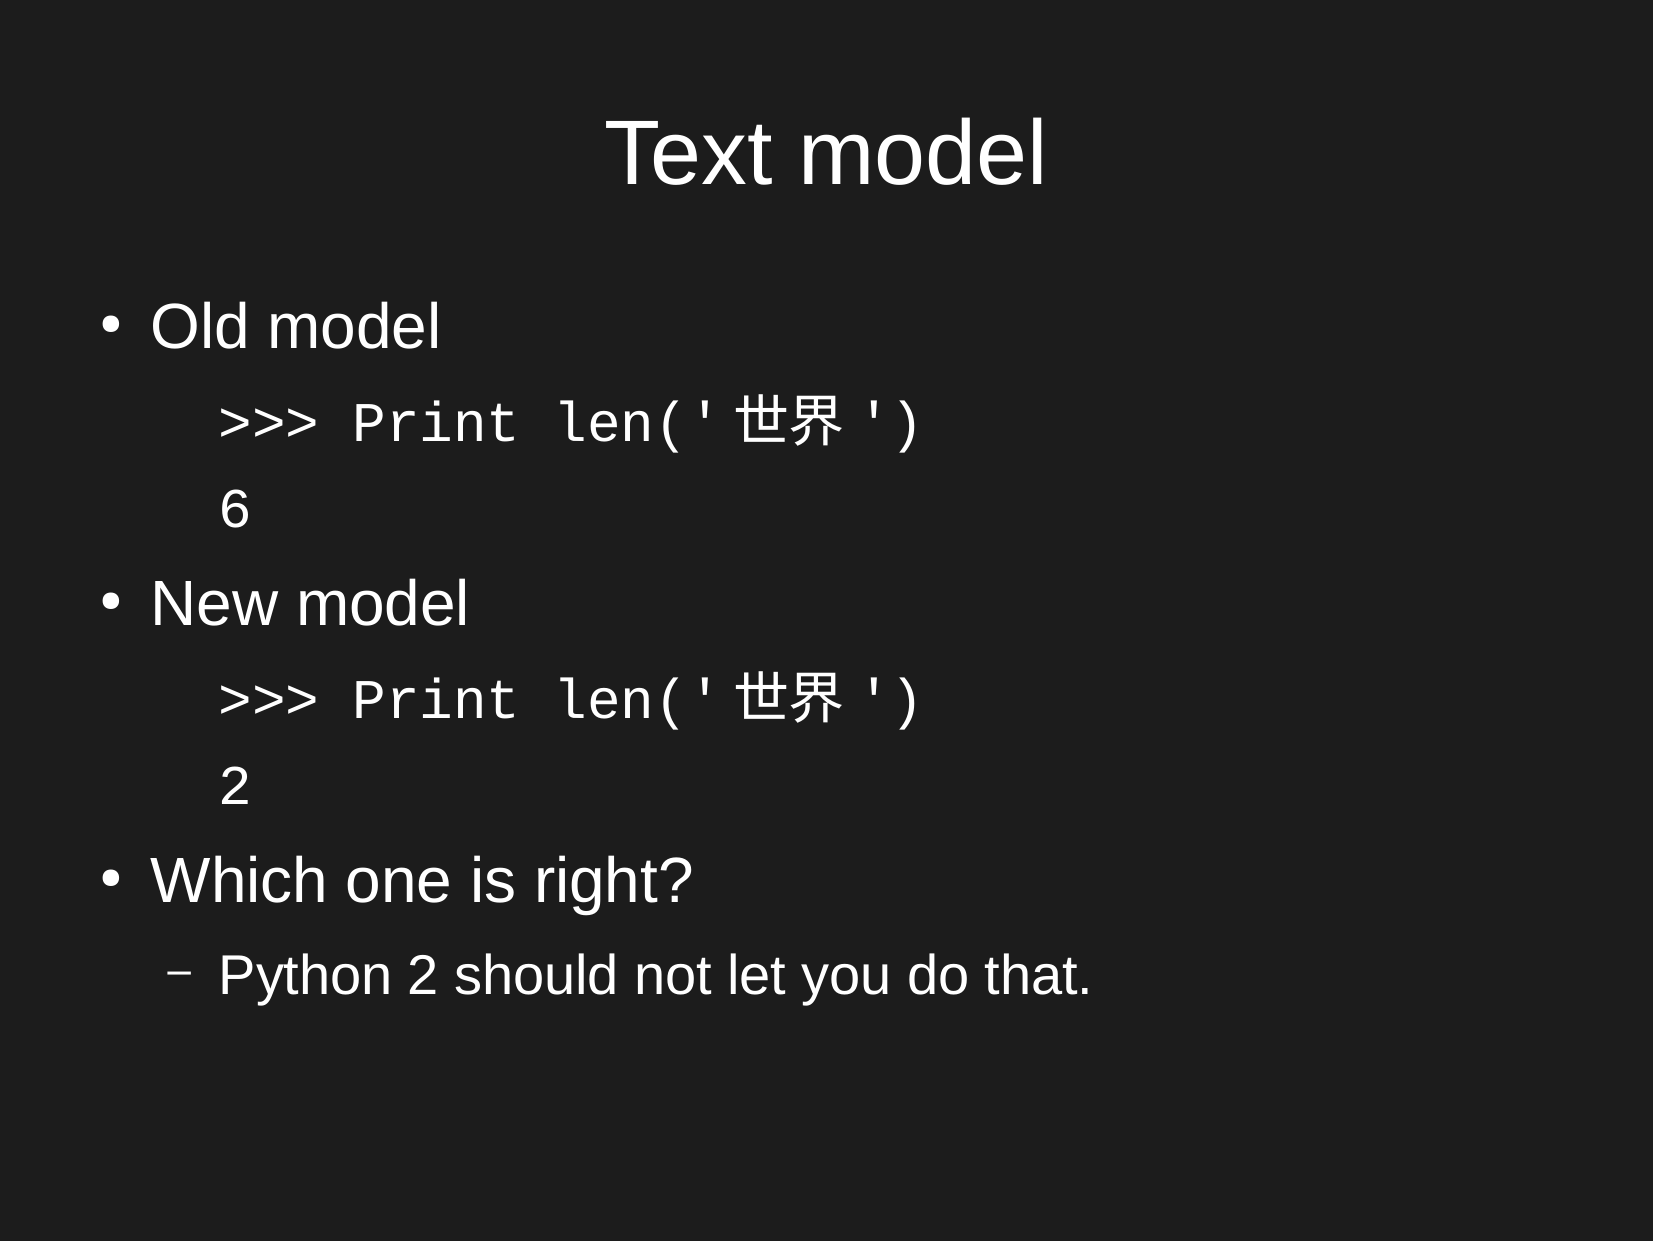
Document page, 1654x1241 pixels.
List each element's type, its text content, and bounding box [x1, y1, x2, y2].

title Text model [82, 49, 1571, 257]
list Old model >>> Print len('世界') 6 New model >>> Print len('世界') 2 Which one is right? Python 2 should not let you do that. [82, 290, 1571, 1010]
